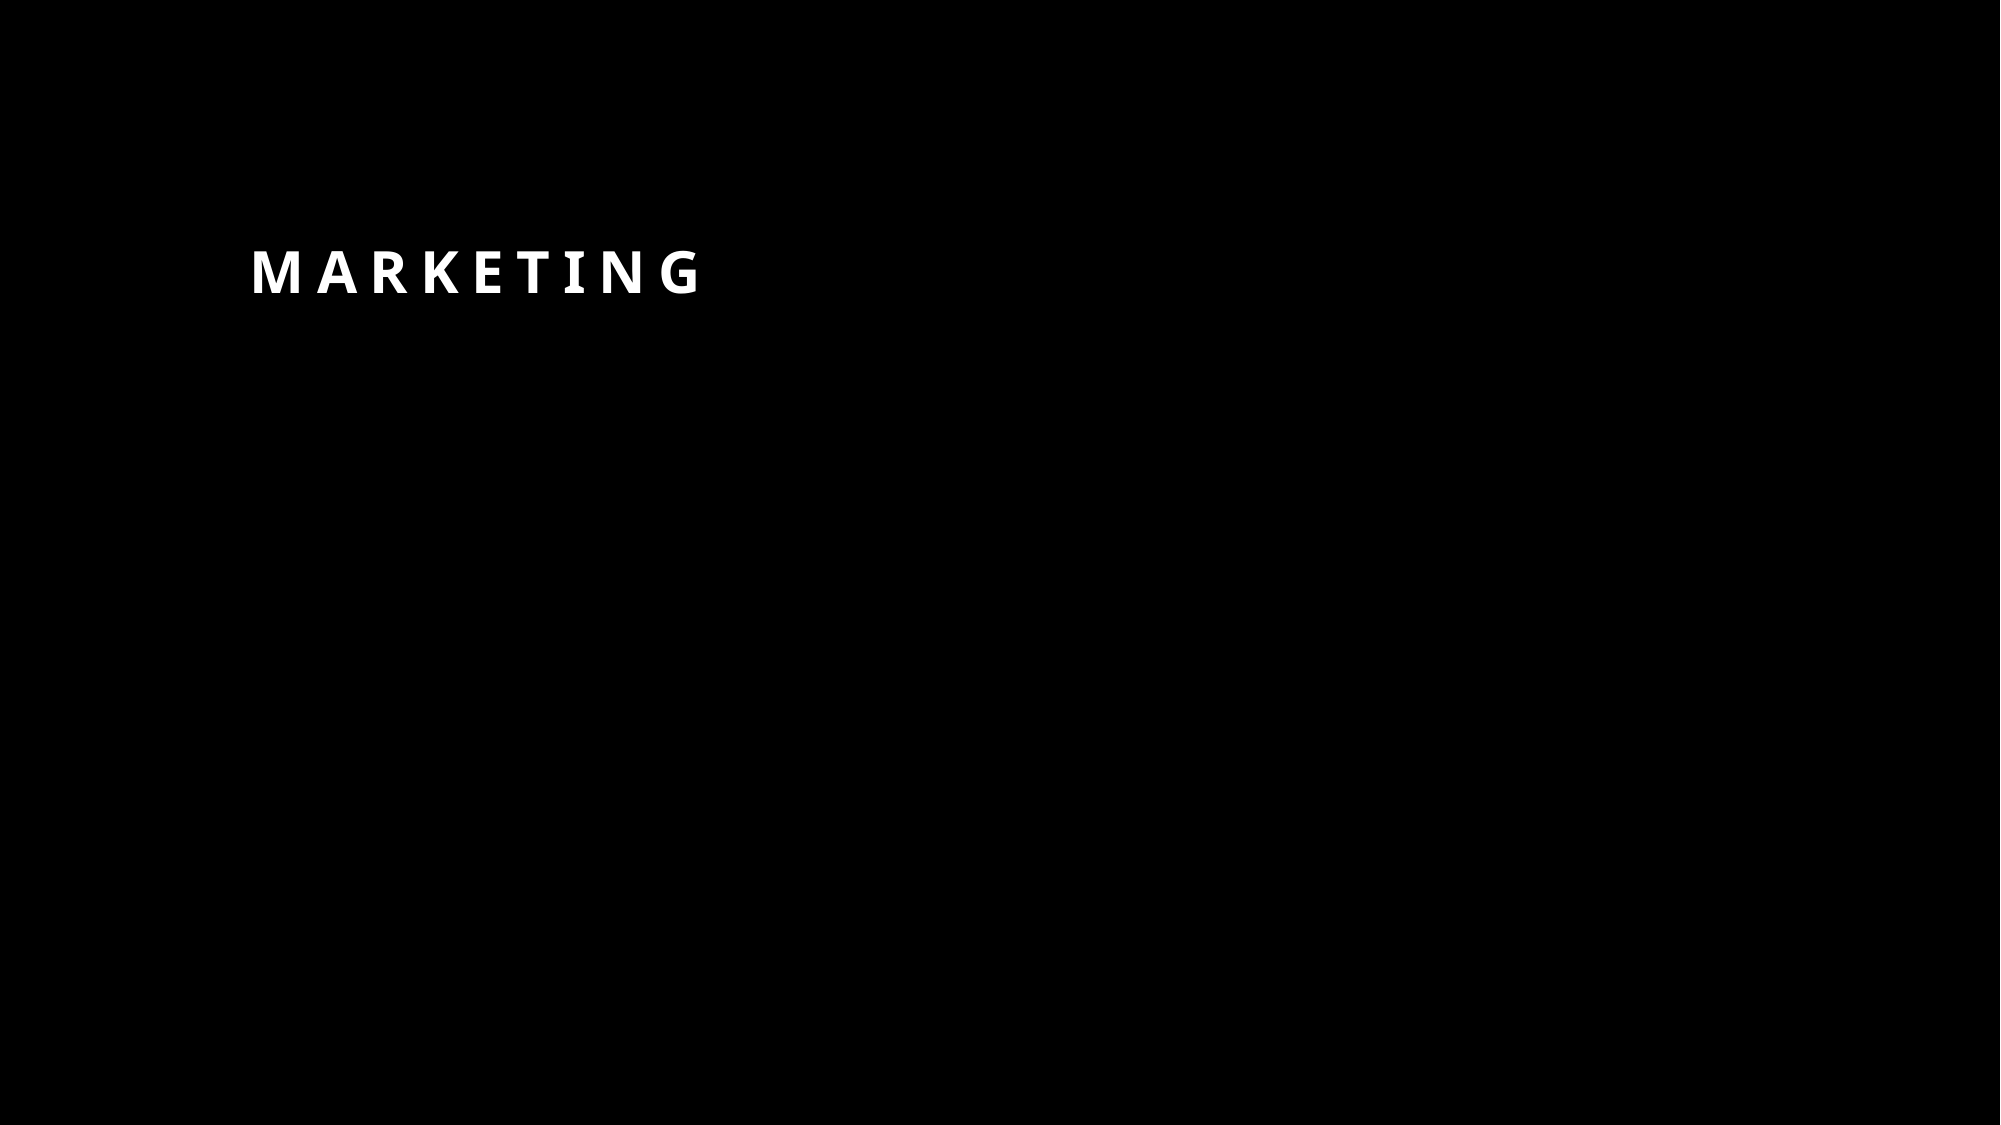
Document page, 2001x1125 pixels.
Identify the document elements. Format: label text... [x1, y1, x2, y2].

title Marketing [234, 171, 1750, 313]
